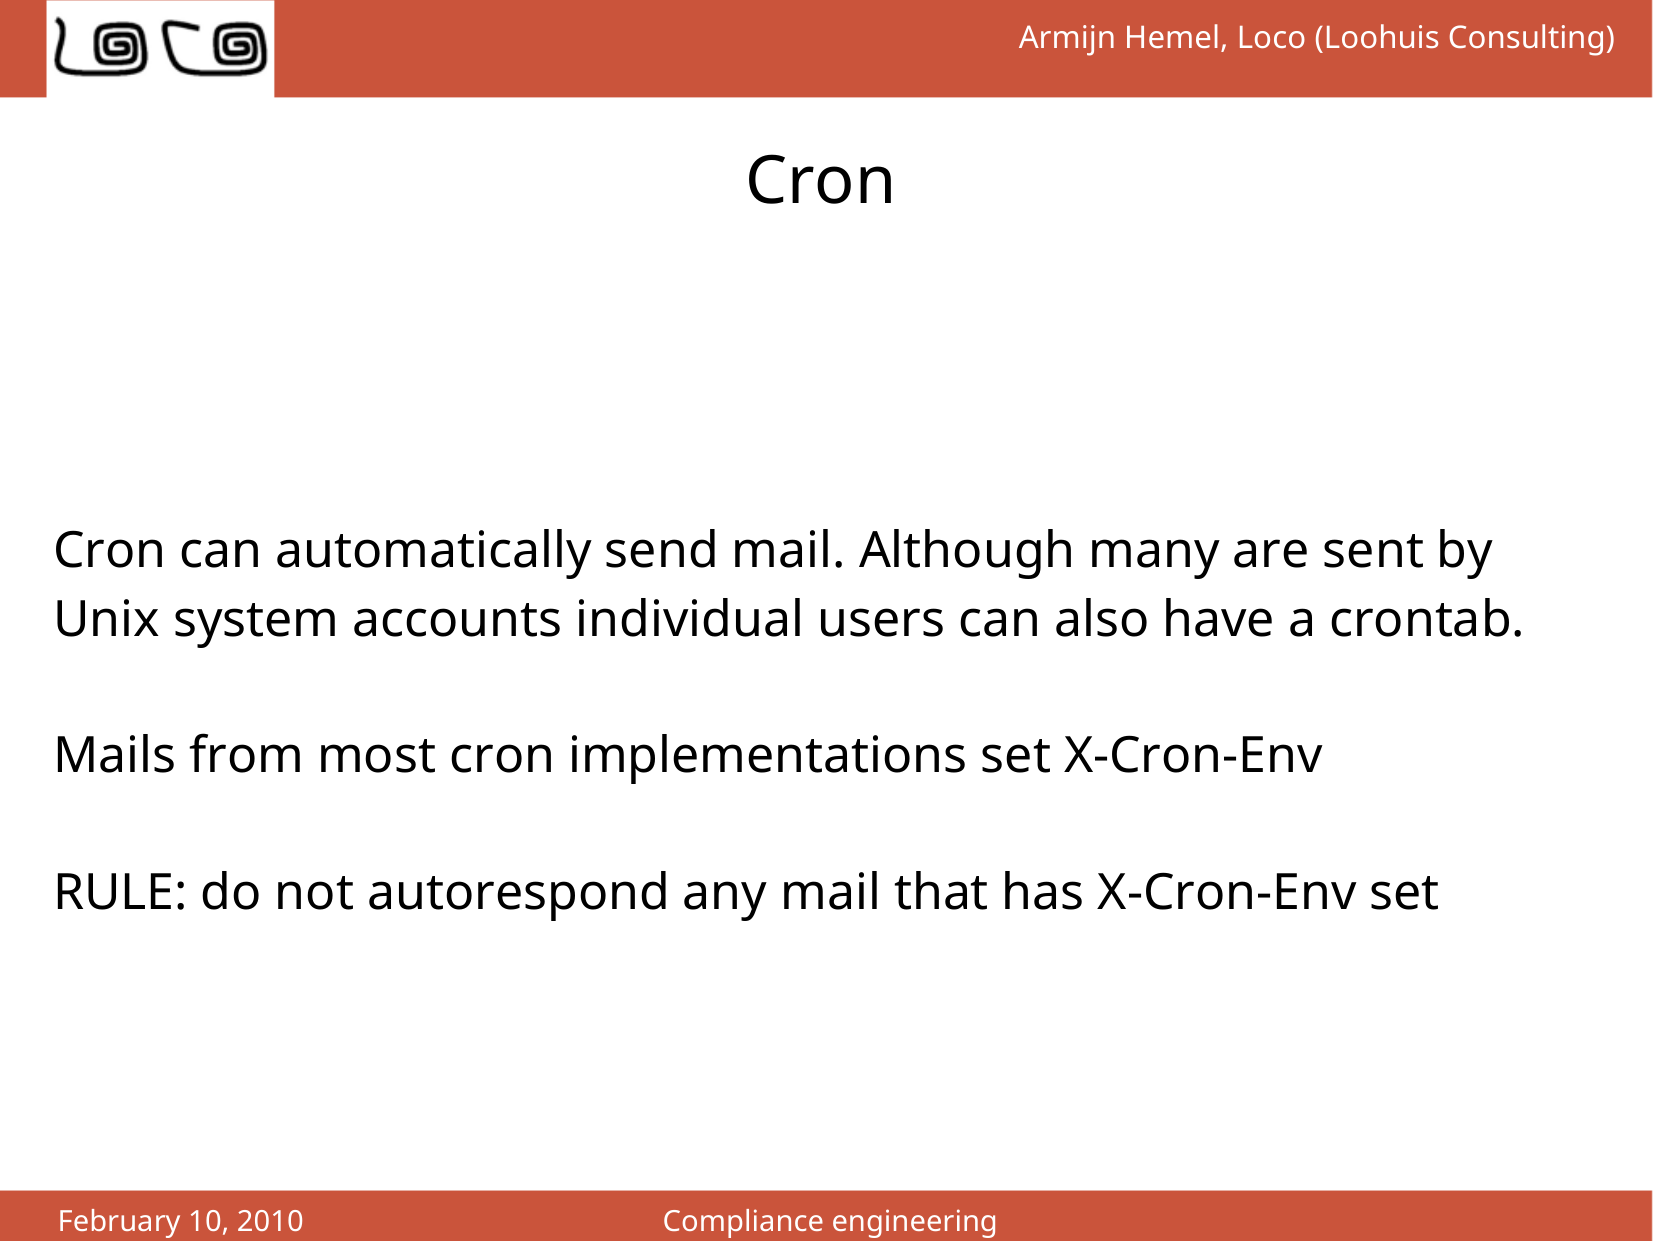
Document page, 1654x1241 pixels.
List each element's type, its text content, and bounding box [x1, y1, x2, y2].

picture [0, 0, 1654, 1241]
title Cron [47, 125, 1595, 229]
subtitle Cron can automatically send mail. Although many are sent by Unix system accounts individual users can also have a crontab. Mails from most cron implementations set X-Cron-Env RULE: do not autorespond any mail that has X-Cron-Env set [53, 265, 1595, 1173]
